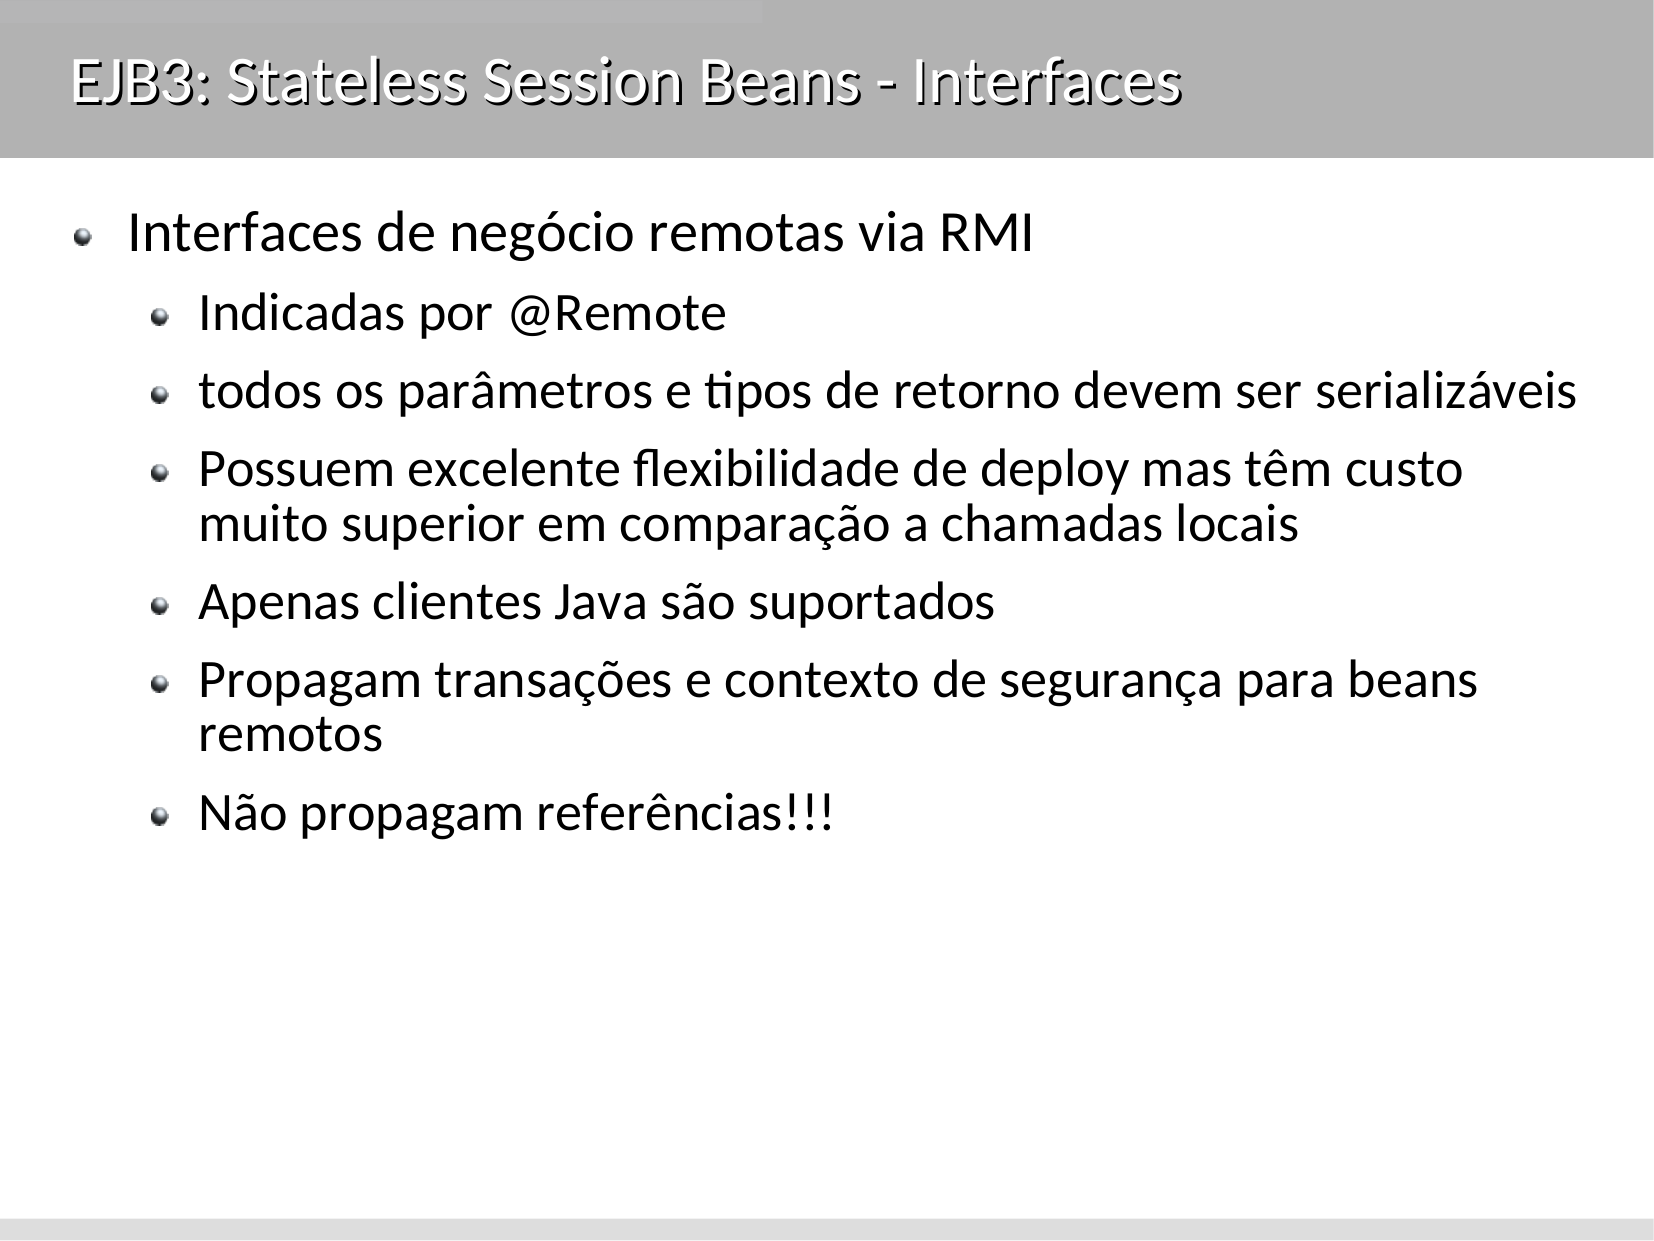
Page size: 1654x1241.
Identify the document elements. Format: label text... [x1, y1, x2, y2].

title EJB3: Stateless Session Beans - Interfaces [70, 11, 1536, 160]
list Interfaces de negócio remotas via RMI Indicadas por @Remote todos os parâmetros e tipos de retorno devem ser serializáveis Possuem excelente flexibilidade de deploy mas têm custo muito superior em comparação a chamadas locais Apenas clientes Java são suportados Propagam transações e contexto de segurança para beans remotos Não propagam referências!!! [56, 207, 1595, 1129]
